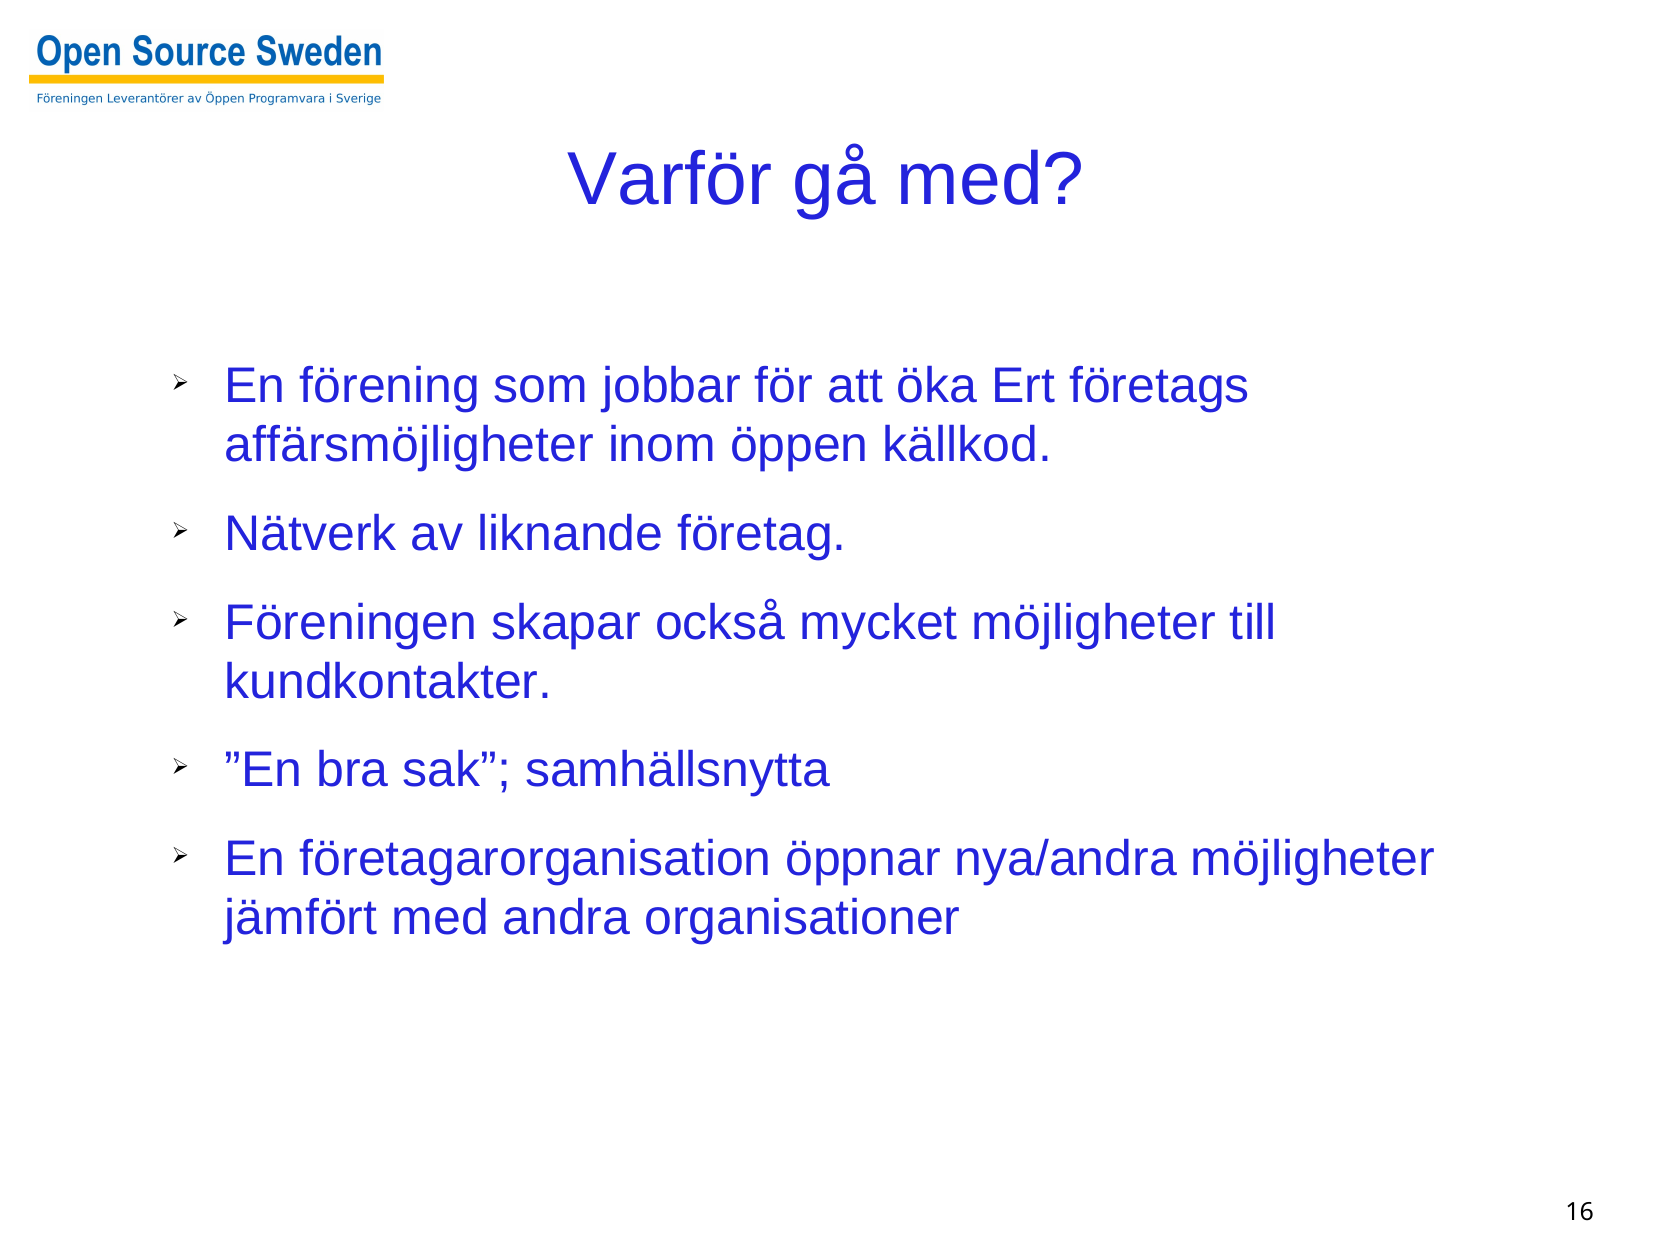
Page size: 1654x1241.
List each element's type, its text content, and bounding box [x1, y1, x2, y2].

picture [29, 29, 384, 112]
title Varför gå med? [82, 114, 1571, 243]
list En förening som jobbar för att öka Ert företags affärsmöjligheter inom öppen källkod. Nätverk av liknande företag. Föreningen skapar också mycket möjligheter till kundkontakter. ”En bra sak”; samhällsnytta En företagarorganisation öppnar nya/andra möjligheter jämfört med andra organisationer [154, 265, 1565, 1087]
